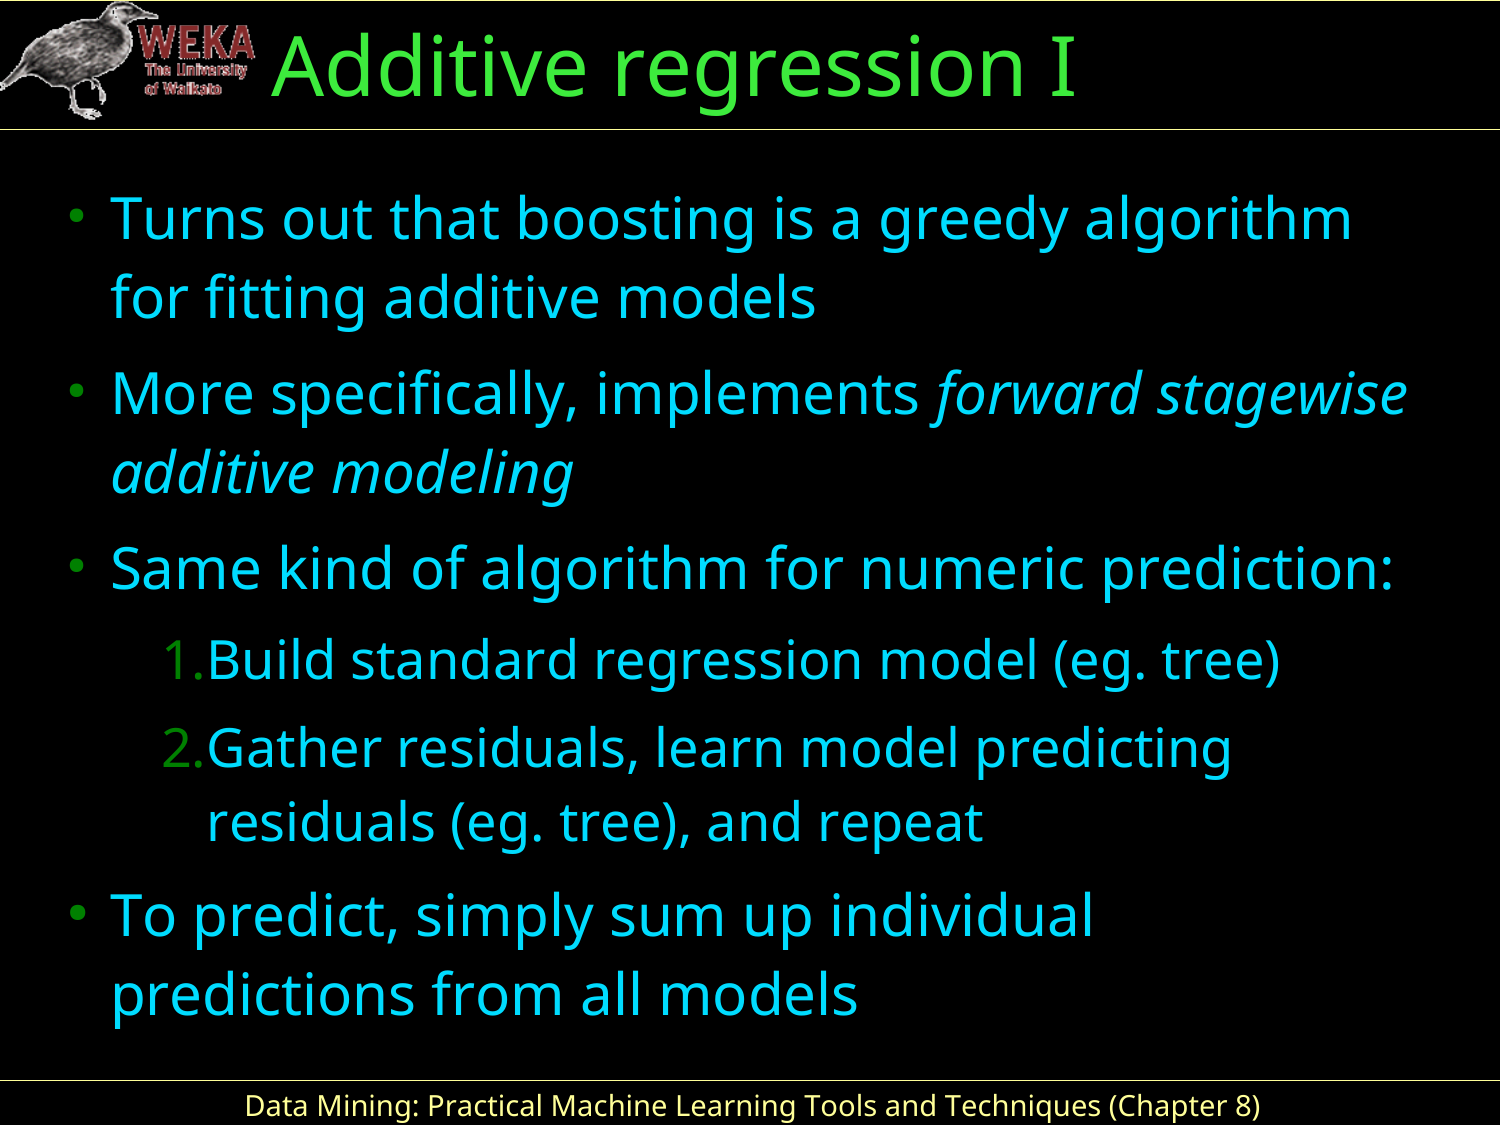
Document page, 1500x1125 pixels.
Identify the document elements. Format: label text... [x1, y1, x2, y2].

list Turns out that boosting is a greedy algorithm for fitting additive models More specifically, implements forward stagewise additive modeling Same kind of algorithm for numeric prediction: Build standard regression model (eg. tree) Gather residuals, learn model predicting residuals (eg. tree), and repeat To predict, simply sum up individual predictions from all models [67, 177, 1418, 1093]
picture [0, 1, 263, 129]
title Additive regression I [263, 0, 1500, 159]
